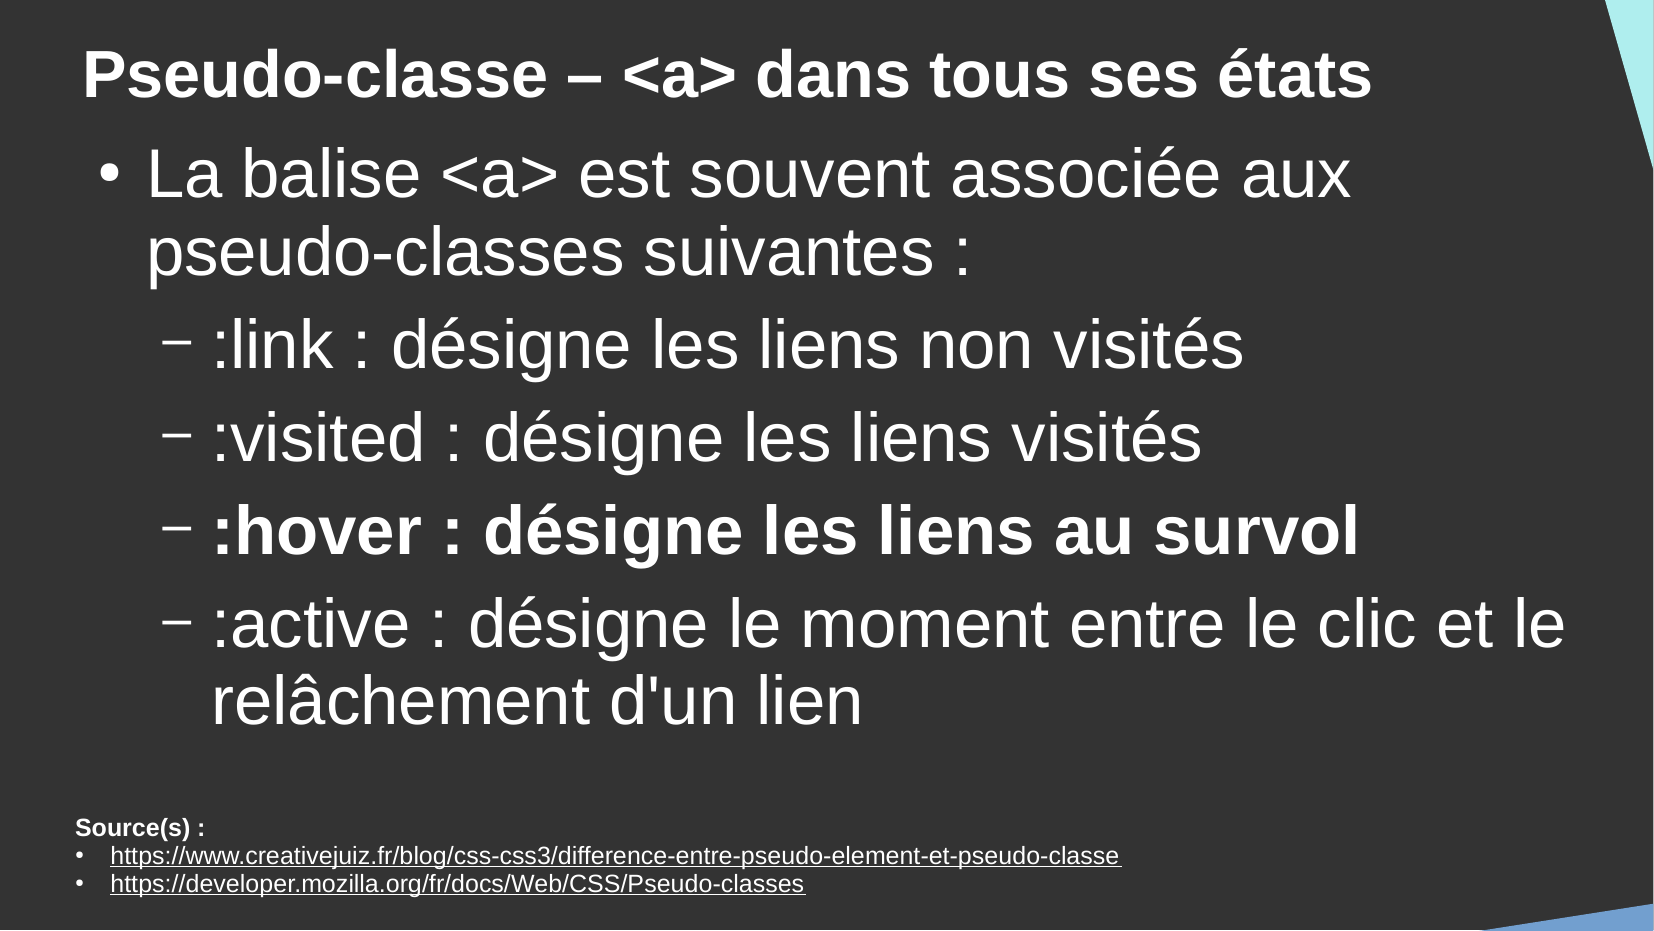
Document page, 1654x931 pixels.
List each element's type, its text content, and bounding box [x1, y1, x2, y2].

title Pseudo-classe – <a> dans tous ses états [82, 37, 1571, 114]
text_box [1478, 903, 1654, 931]
list La balise <a> est souvent associée aux pseudo-classes suivantes : :link : désigne les liens non visités :visited : désigne les liens visités :hover : désigne les liens au survol :active : désigne le moment entre le clic et le relâchement d'un lien [80, 135, 1605, 745]
text_box Source(s) : https://www.creativejuiz.fr/blog/css-css3/difference-entre-pseudo-element-et-pseudo-classe https://developer.mozilla.org/fr/docs/Web/CSS/Pseudo-classes [60, 806, 1546, 931]
text_box [1605, 0, 1654, 172]
